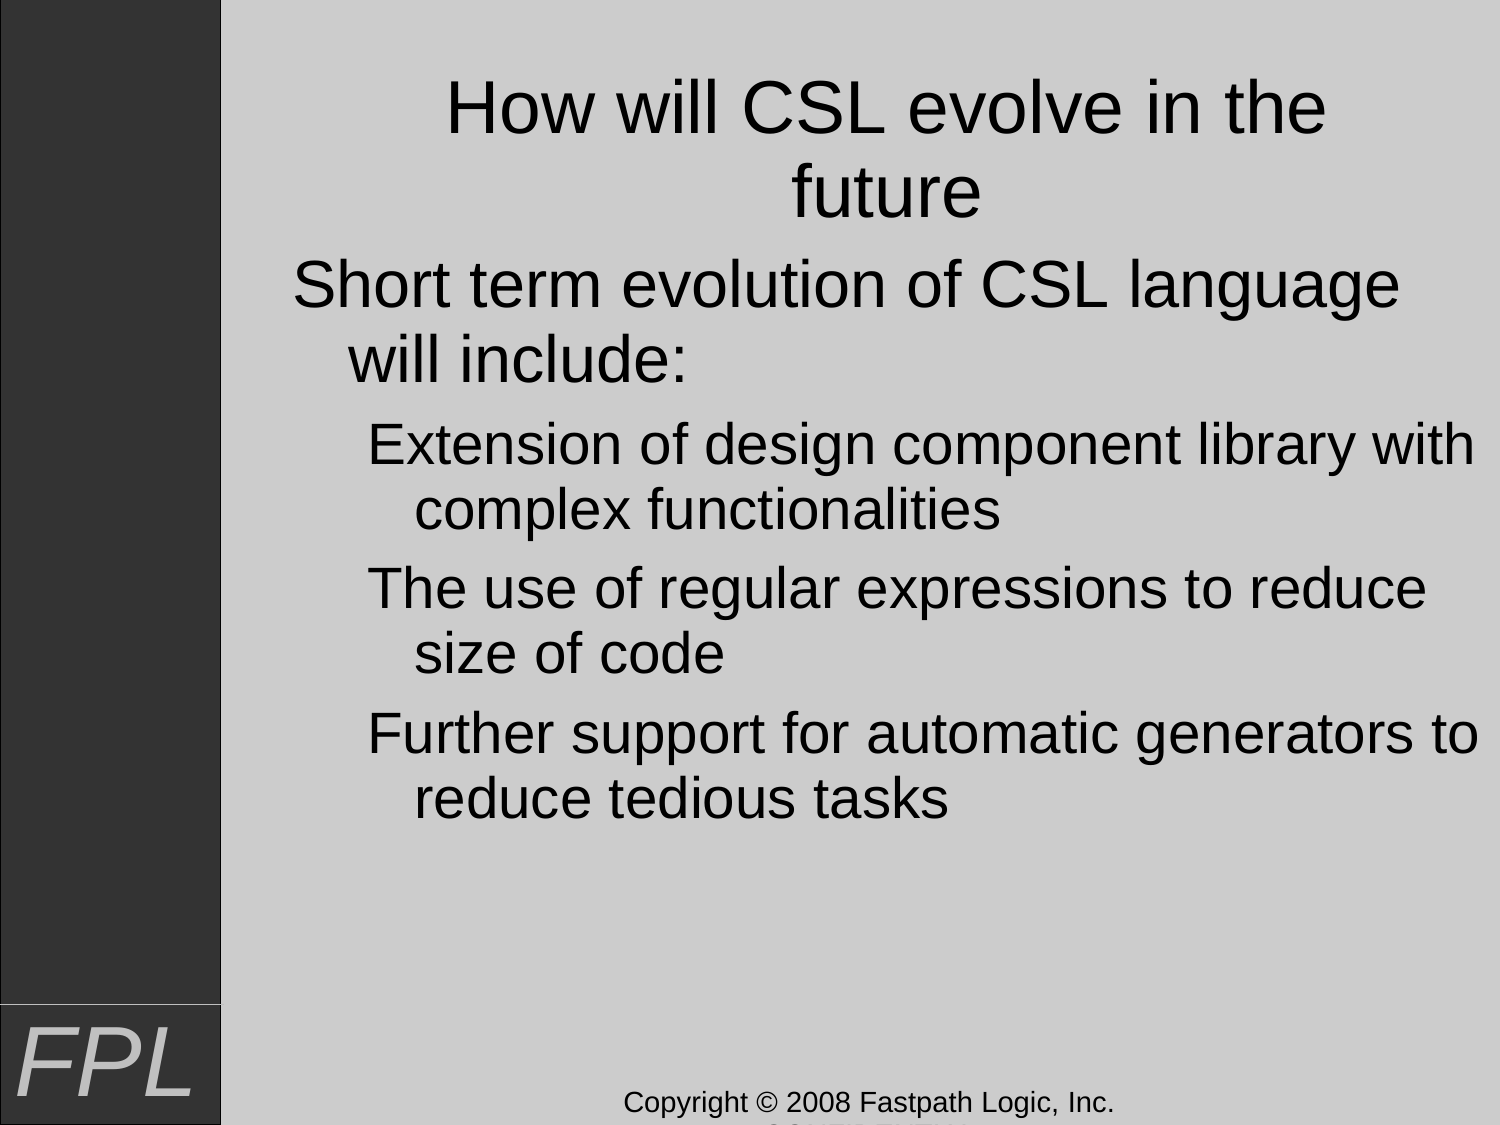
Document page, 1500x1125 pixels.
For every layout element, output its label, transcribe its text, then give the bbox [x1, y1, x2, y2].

list Short term evolution of CSL language will include: Extension of design component library with complex functionalities The use of regular expressions to reduce size of code Further support for automatic generators to reduce tedious tasks [292, 247, 1483, 1070]
title How will CSL evolve in the future [387, 38, 1388, 247]
